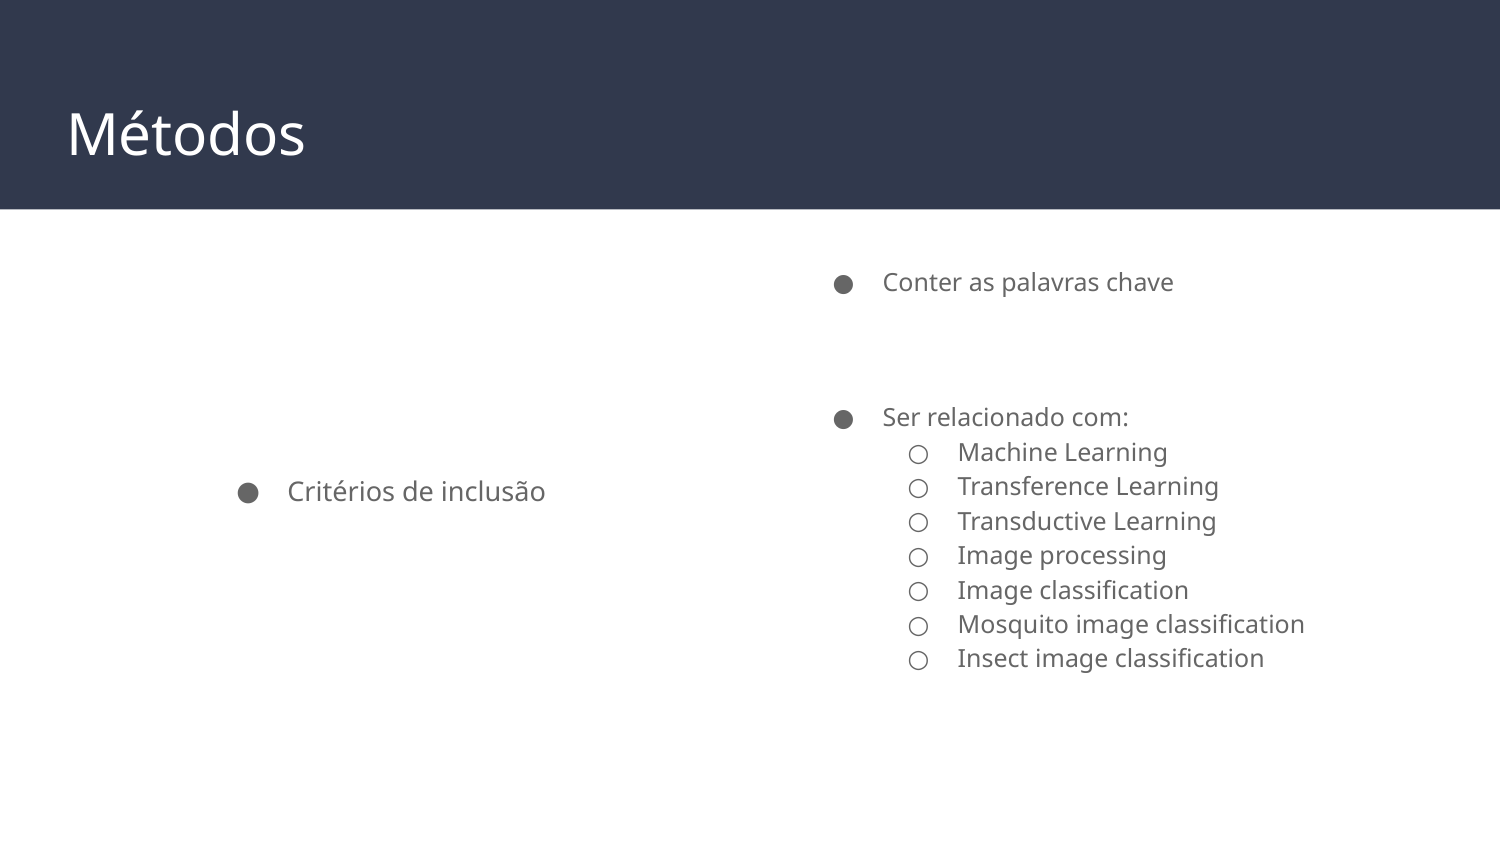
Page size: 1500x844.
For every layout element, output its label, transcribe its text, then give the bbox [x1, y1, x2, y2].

title Métodos [51, 82, 1449, 185]
list Critérios de inclusão [51, 247, 708, 752]
list Conter as palavras chave Ser relacionado com: Machine Learning Transference Learning Transductive Learning Image processing Image classification Mosquito image classification Insect image classification [792, 247, 1449, 752]
